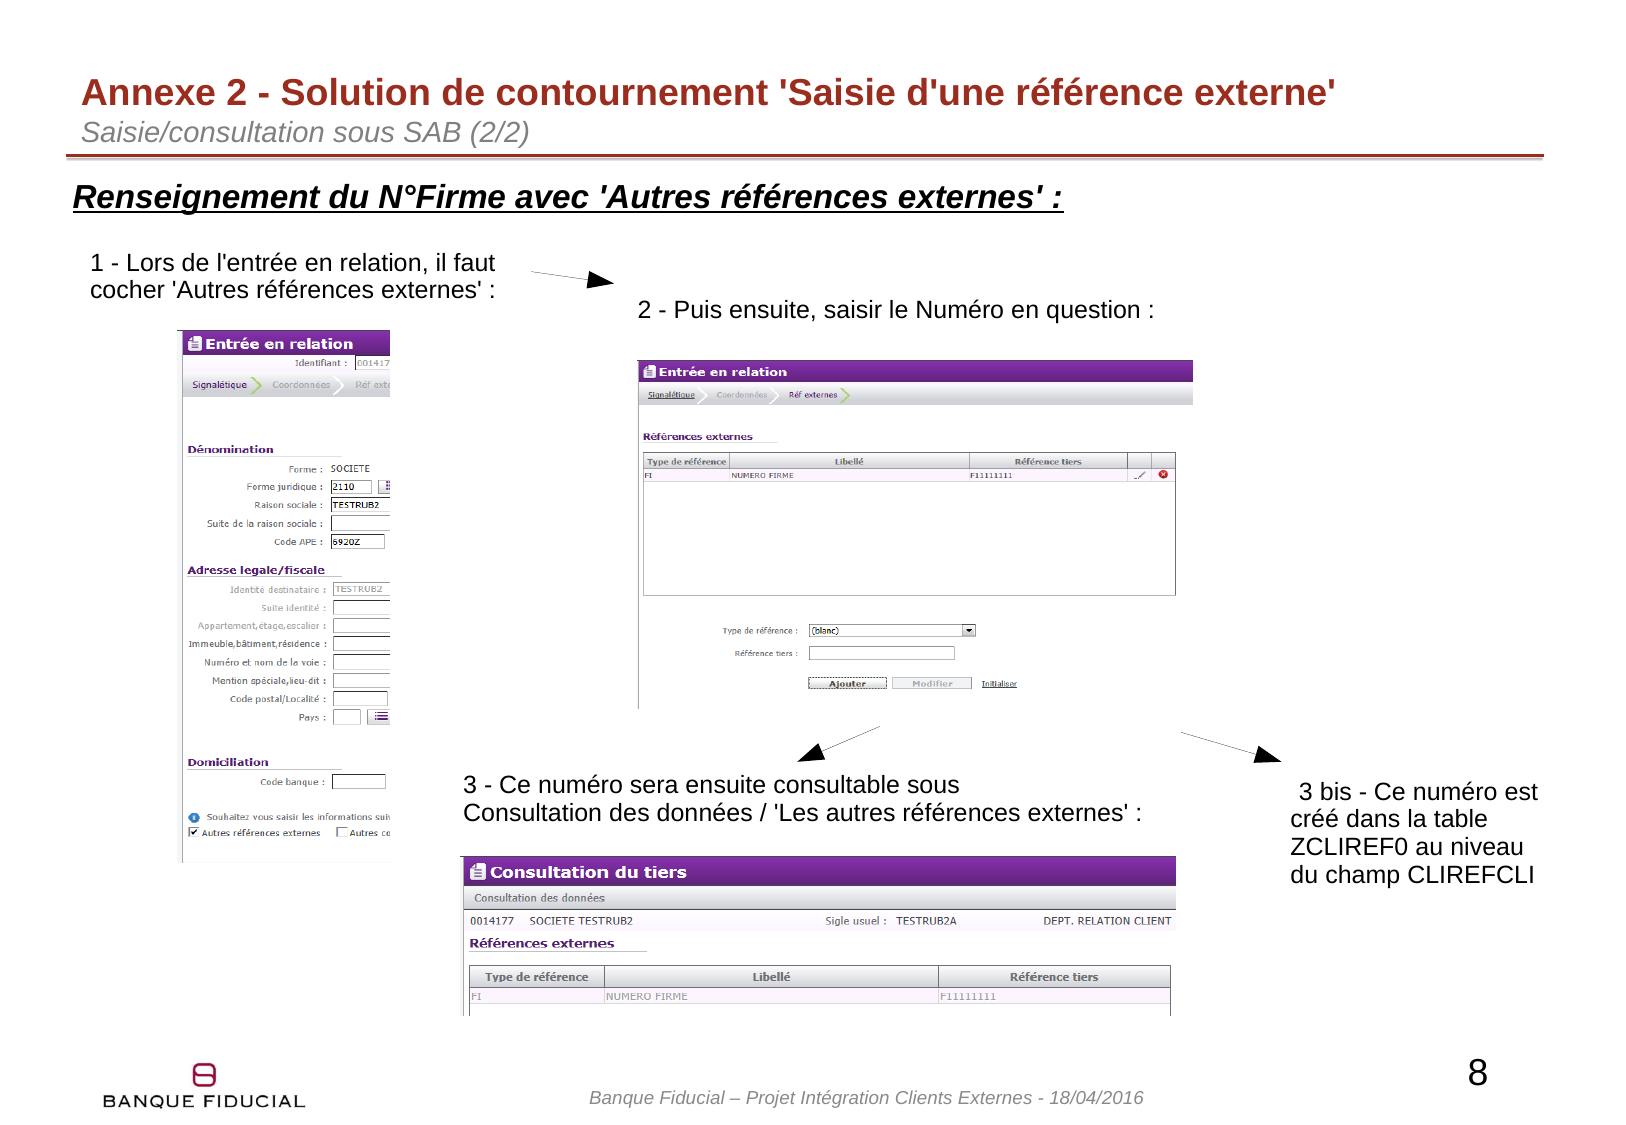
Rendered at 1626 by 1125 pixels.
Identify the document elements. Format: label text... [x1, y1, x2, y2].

text_box 1 - Lors de l'entrée en relation, il faut cocher 'Autres références externes' : [4, 203, 514, 367]
picture [177, 367, 390, 863]
text_box 3 - Ce numéro sera ensuite consultable sous Consultation des données / 'Les autres références externes' : [439, 761, 1625, 912]
text_box 2 - Puis ensuite, saisir le Numéro en question : [614, 286, 1254, 438]
picture [637, 360, 1193, 709]
text_box 3 bis - Ce numéro est créé dans la table ZCLIREF0 au niveau du champ CLIREFCLI [1275, 767, 1571, 919]
text_box Renseignement du N°Firme avec 'Autres références externes' : [57, 165, 1264, 1125]
title Annexe 2 - Solution de contournement 'Saisie d'une référence externe' Saisie/consultation sous SAB (2/2) [65, 91, 1544, 156]
picture [460, 856, 1176, 1016]
